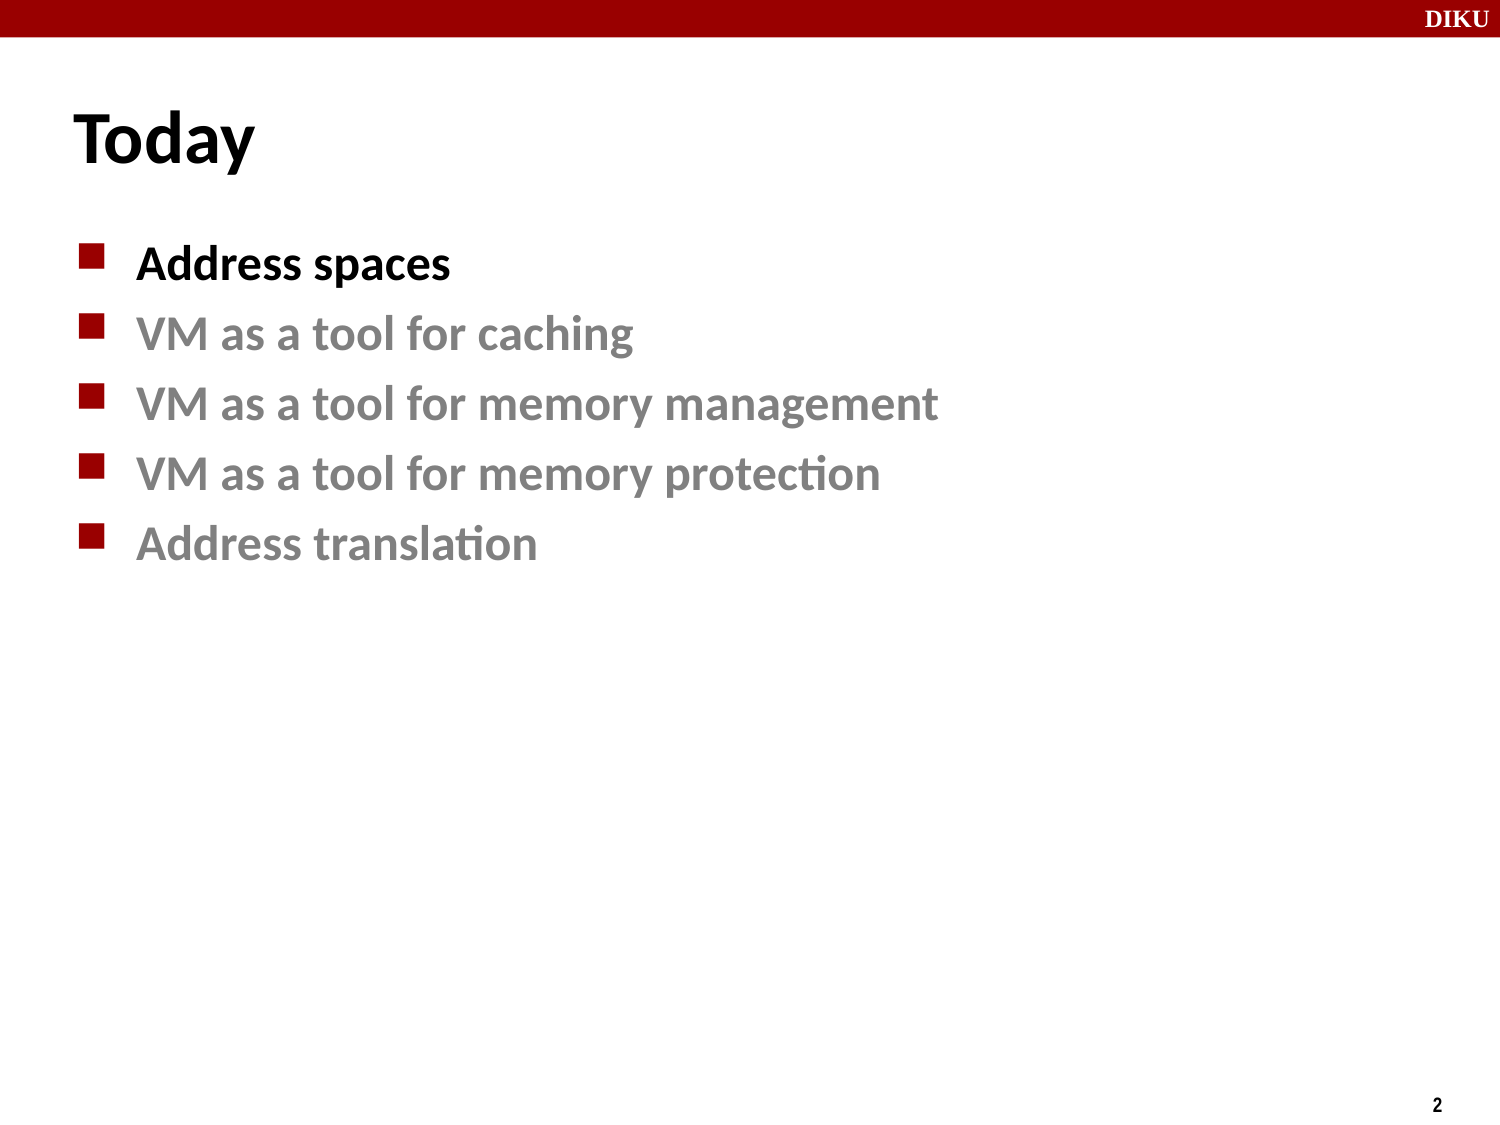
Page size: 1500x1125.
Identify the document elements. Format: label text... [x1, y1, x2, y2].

text_box Address spaces VM as a tool for caching VM as a tool for memory management VM as a tool for memory protection Address translation [65, 223, 1361, 1039]
text_box Today [58, 71, 1304, 197]
